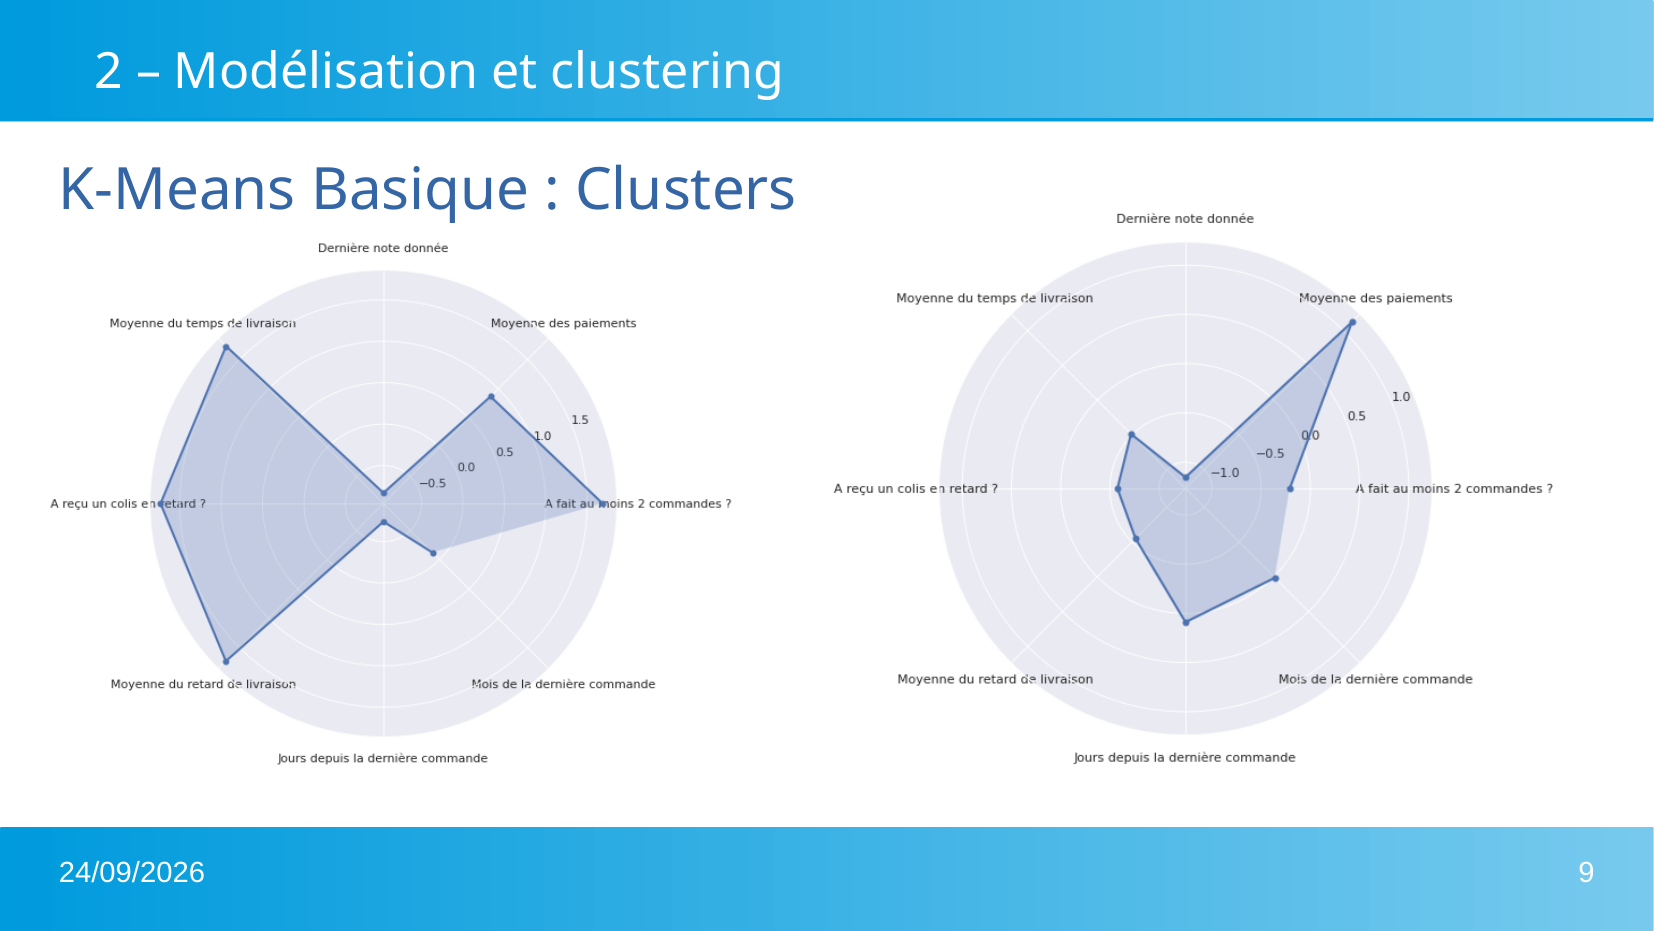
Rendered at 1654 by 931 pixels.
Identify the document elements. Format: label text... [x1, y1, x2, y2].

title 2 – Modélisation et clustering [59, 29, 1595, 108]
title K-Means Basique : Clusters [59, 147, 1565, 798]
picture [43, 236, 739, 772]
picture [826, 206, 1561, 772]
